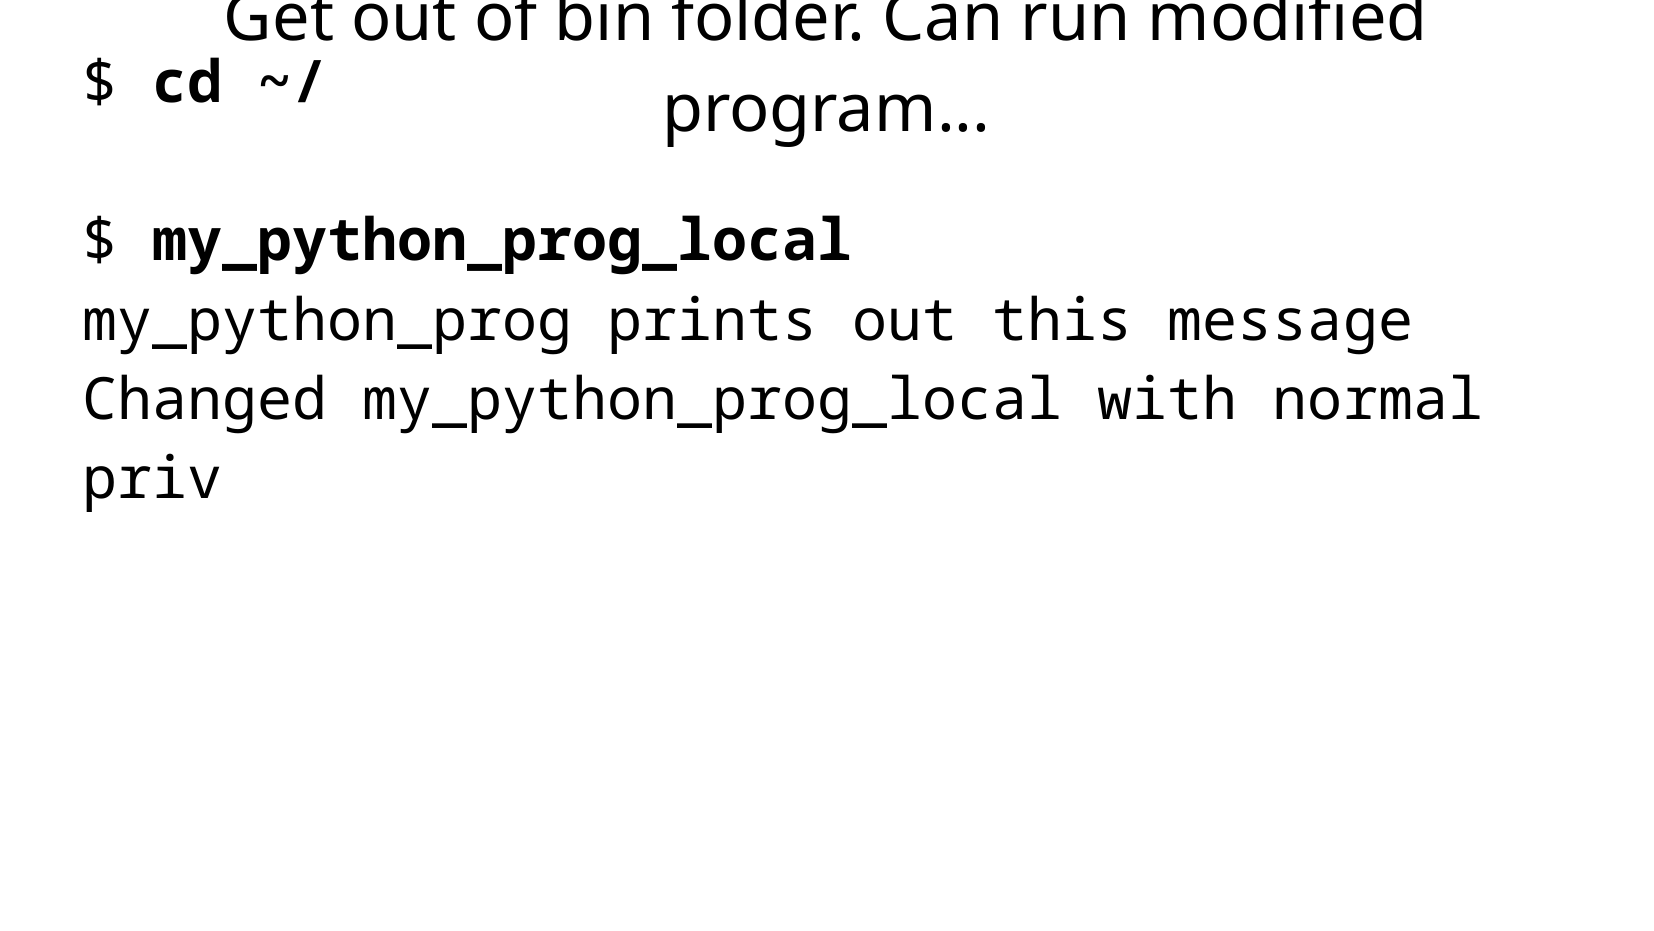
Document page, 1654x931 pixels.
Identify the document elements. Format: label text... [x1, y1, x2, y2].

title Get out of bin folder. Can run modified program... [82, 7, 1571, 113]
text_box $ cd ~/ $ my_python_prog_local my_python_prog prints out this message Changed my_python_prog_local with normal priv [82, 142, 1571, 493]
